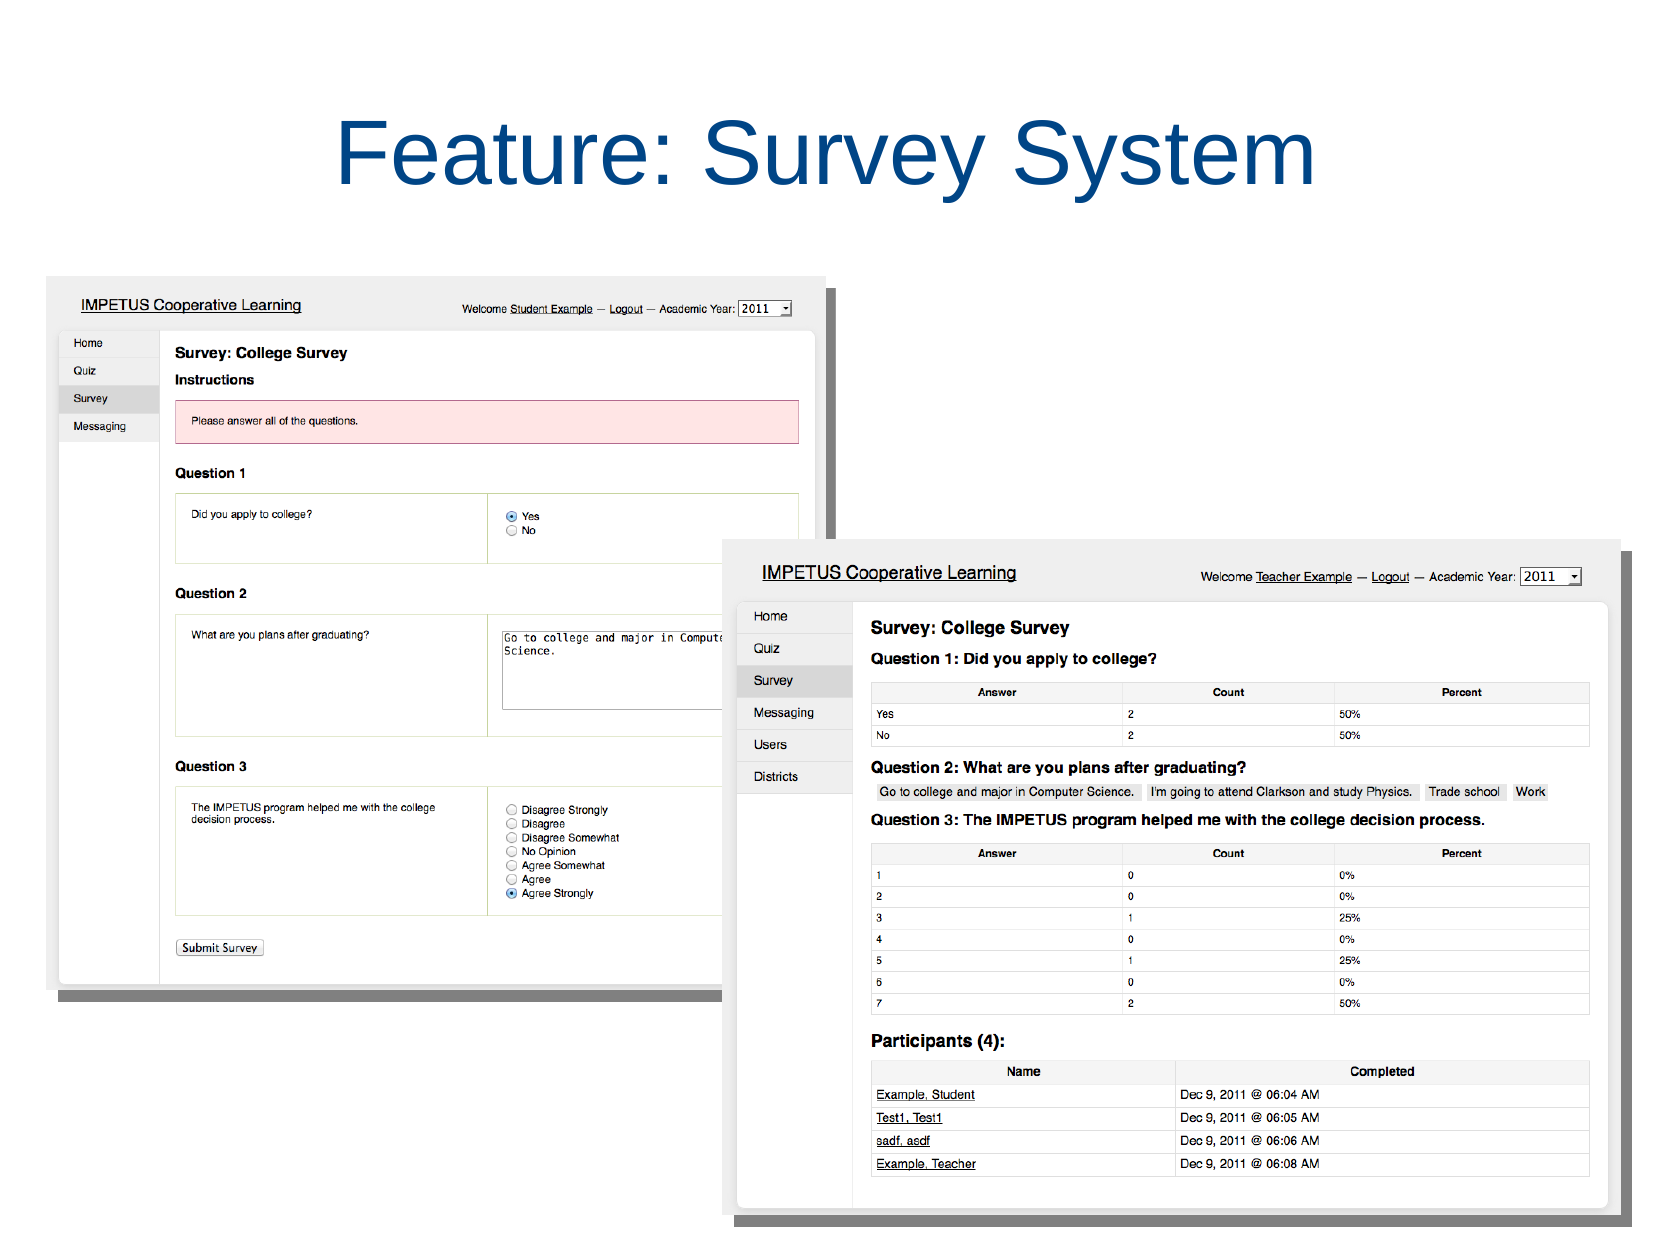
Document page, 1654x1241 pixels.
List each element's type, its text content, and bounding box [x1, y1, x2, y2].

title Feature: Survey System [82, 49, 1571, 257]
picture [46, 276, 1621, 1216]
